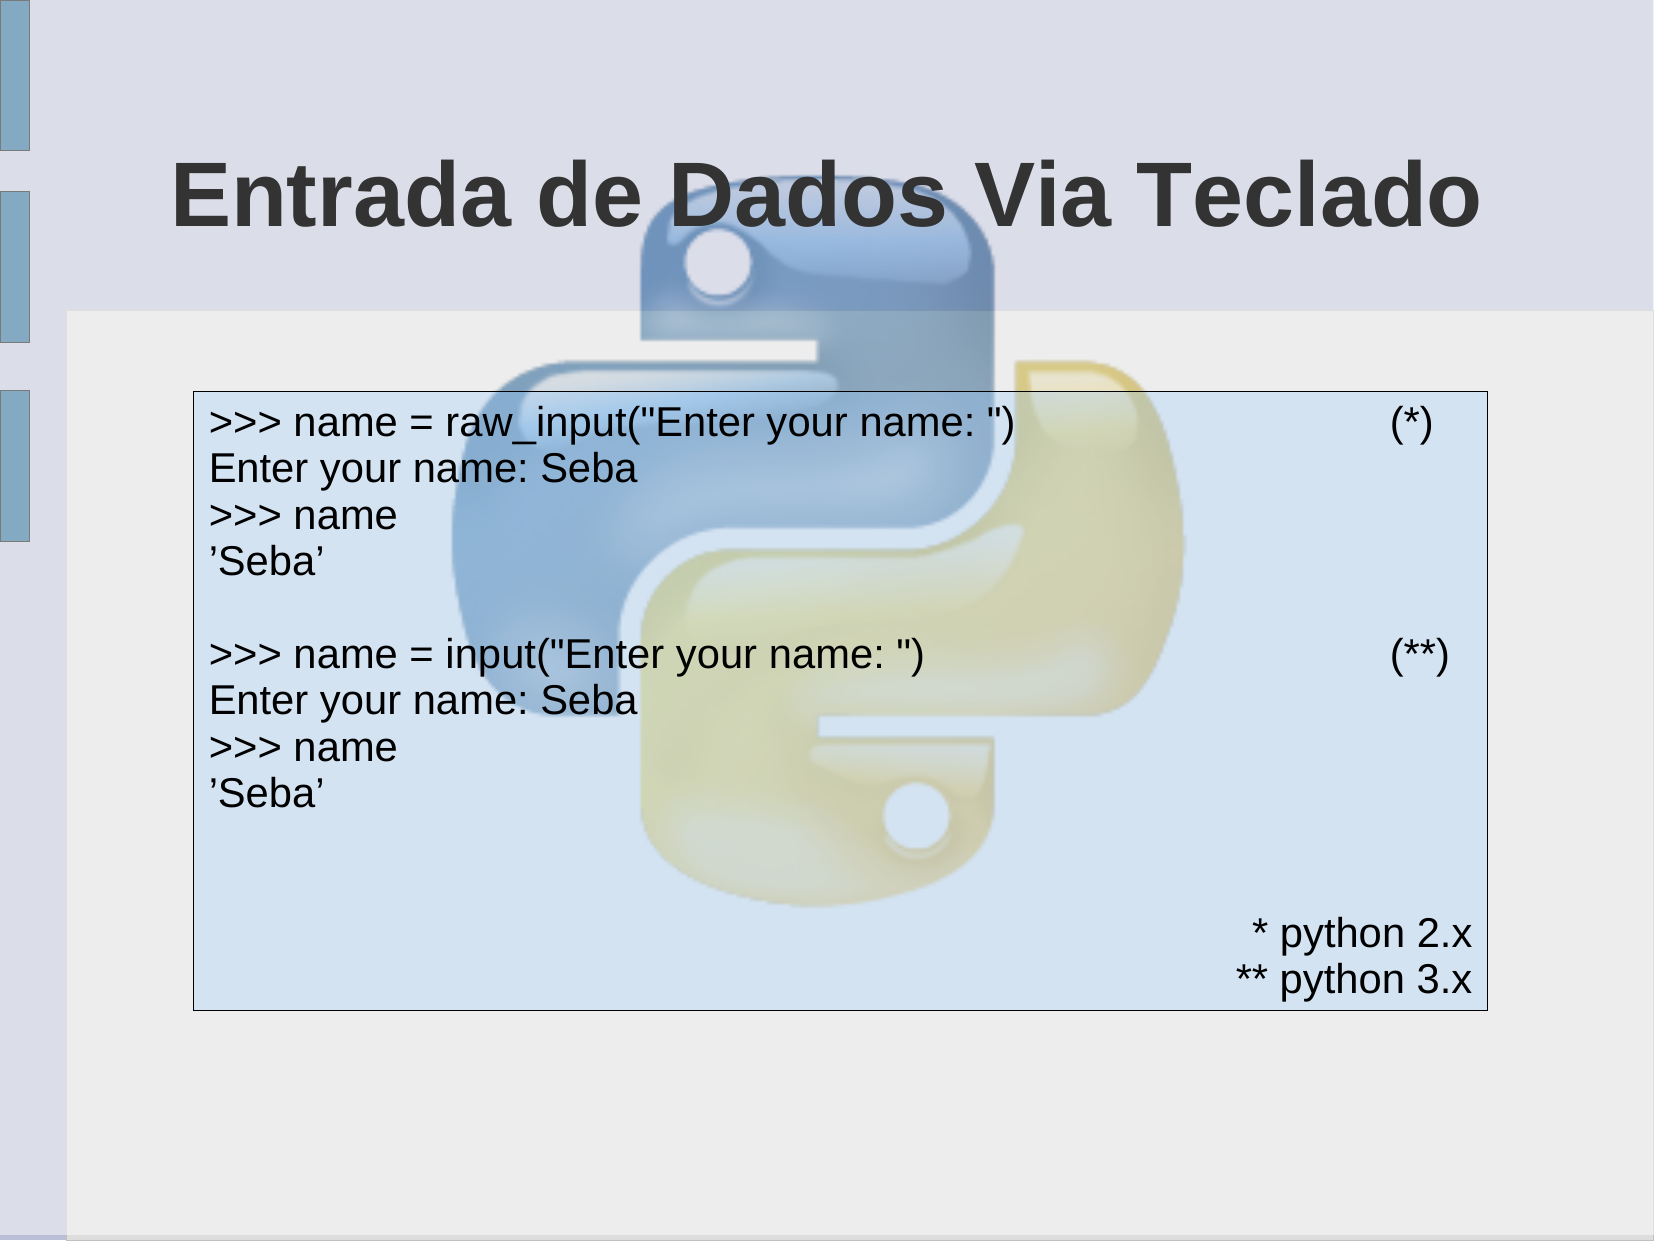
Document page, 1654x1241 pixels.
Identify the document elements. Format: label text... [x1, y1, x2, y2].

picture [0, 0, 1654, 1235]
title Entrada de Dados Via Teclado [121, 91, 1534, 299]
text_box >>> name = raw_input("Enter your name: ") (*) Enter your name: Seba >>> name ’Seba’ >>> name = input("Enter your name: ") (**) Enter your name: Seba >>> name ’Seba’ * python 2.x ** python 3.x [193, 391, 1488, 1011]
